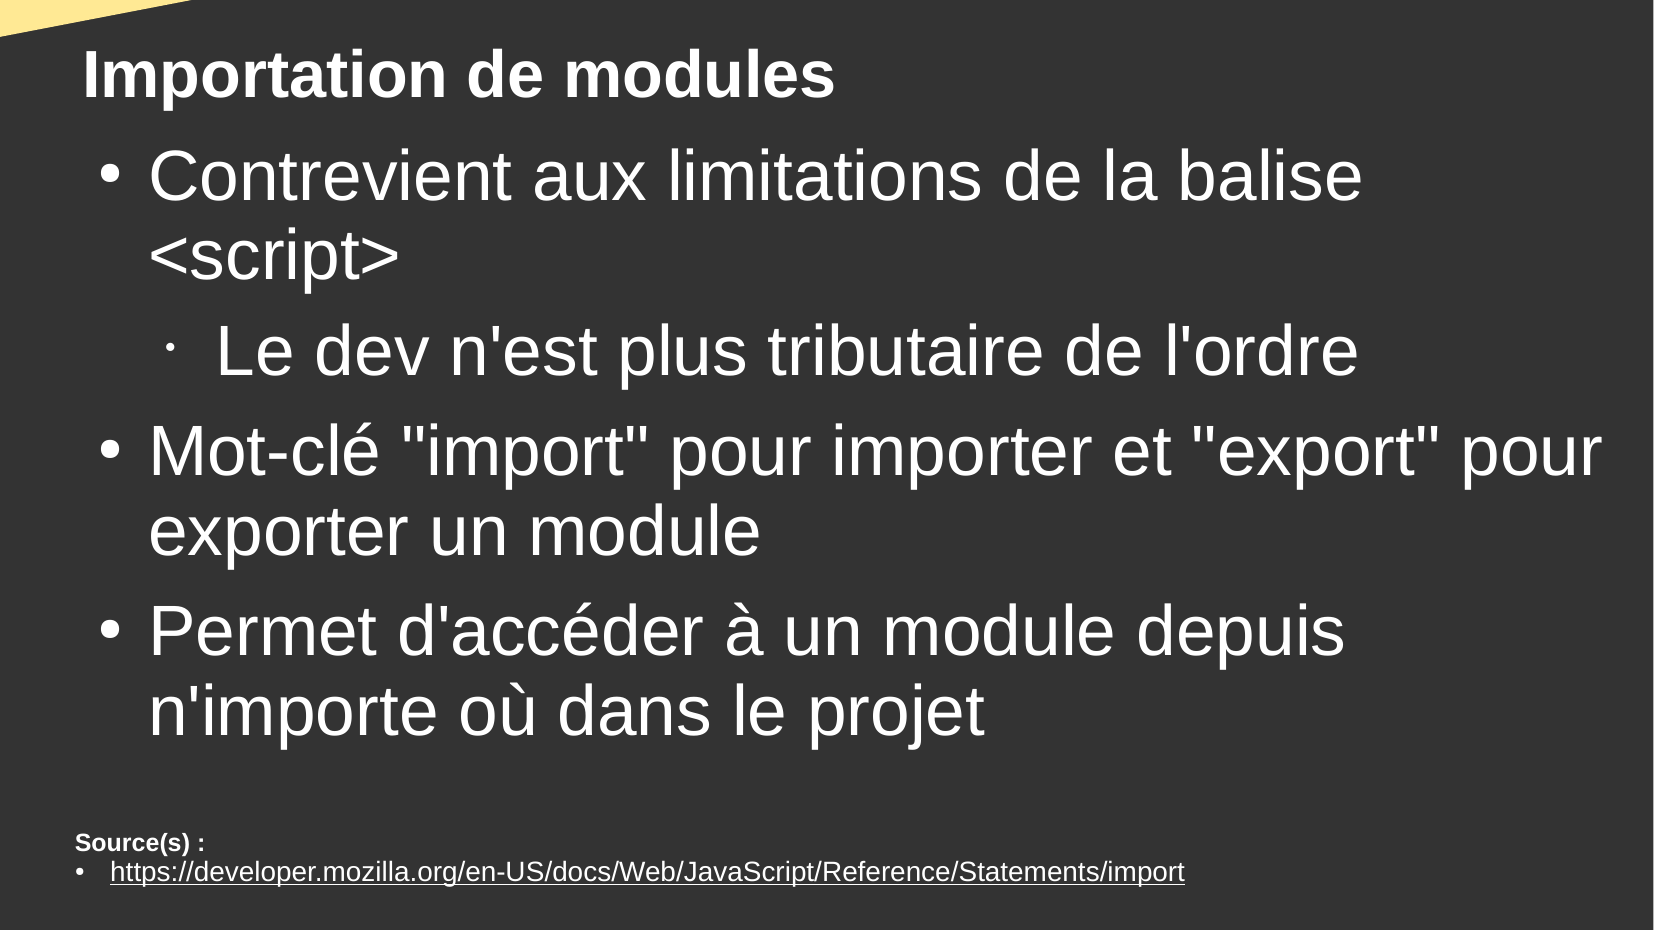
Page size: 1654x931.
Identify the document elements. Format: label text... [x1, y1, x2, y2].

list Contrevient aux limitations de la balise <script> Le dev n'est plus tributaire de l'ordre Mot-clé "import" pour importer et "export" pour exporter un module Permet d'accéder à un module depuis n'importe où dans le projet [80, 135, 1619, 756]
text_box Source(s) : https://developer.mozilla.org/en-US/docs/Web/JavaScript/Reference/Statements/import [59, 821, 1546, 906]
text_box [0, 0, 192, 37]
title Importation de modules [82, 37, 1571, 114]
